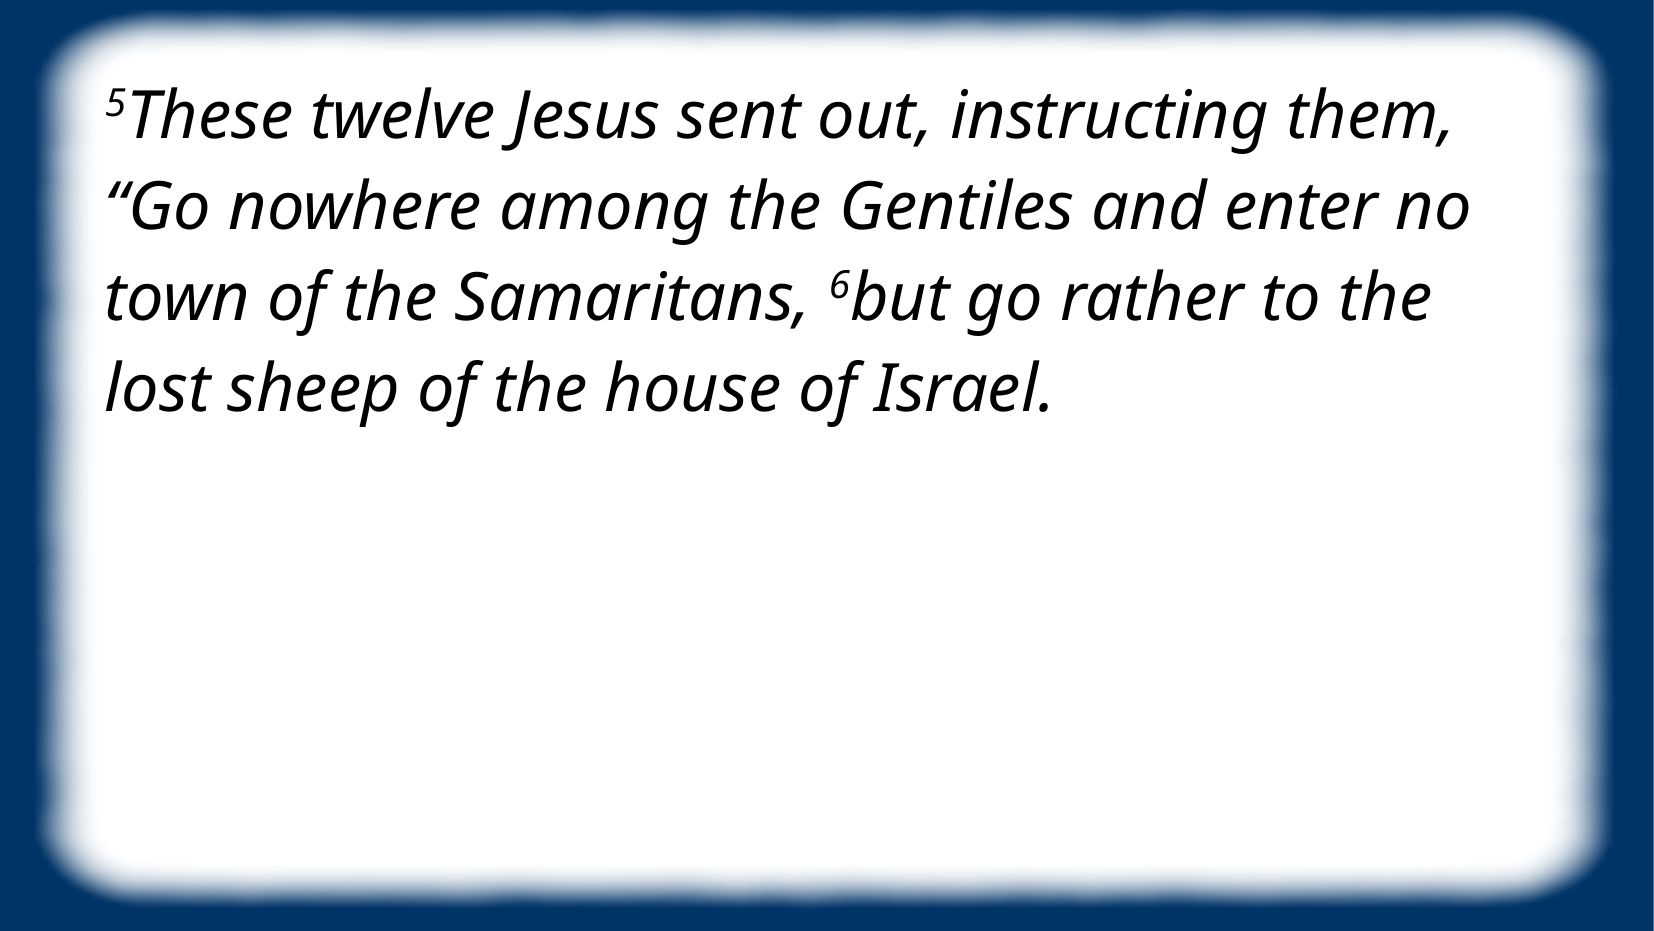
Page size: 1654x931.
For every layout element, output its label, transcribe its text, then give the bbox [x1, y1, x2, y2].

text_box 5These twelve Jesus sent out, instructing them, “Go nowhere among the Gentiles and enter no town of the Samaritans, 6but go rather to the lost sheep of the house of Israel. [90, 60, 1546, 430]
picture [0, 0, 1654, 931]
